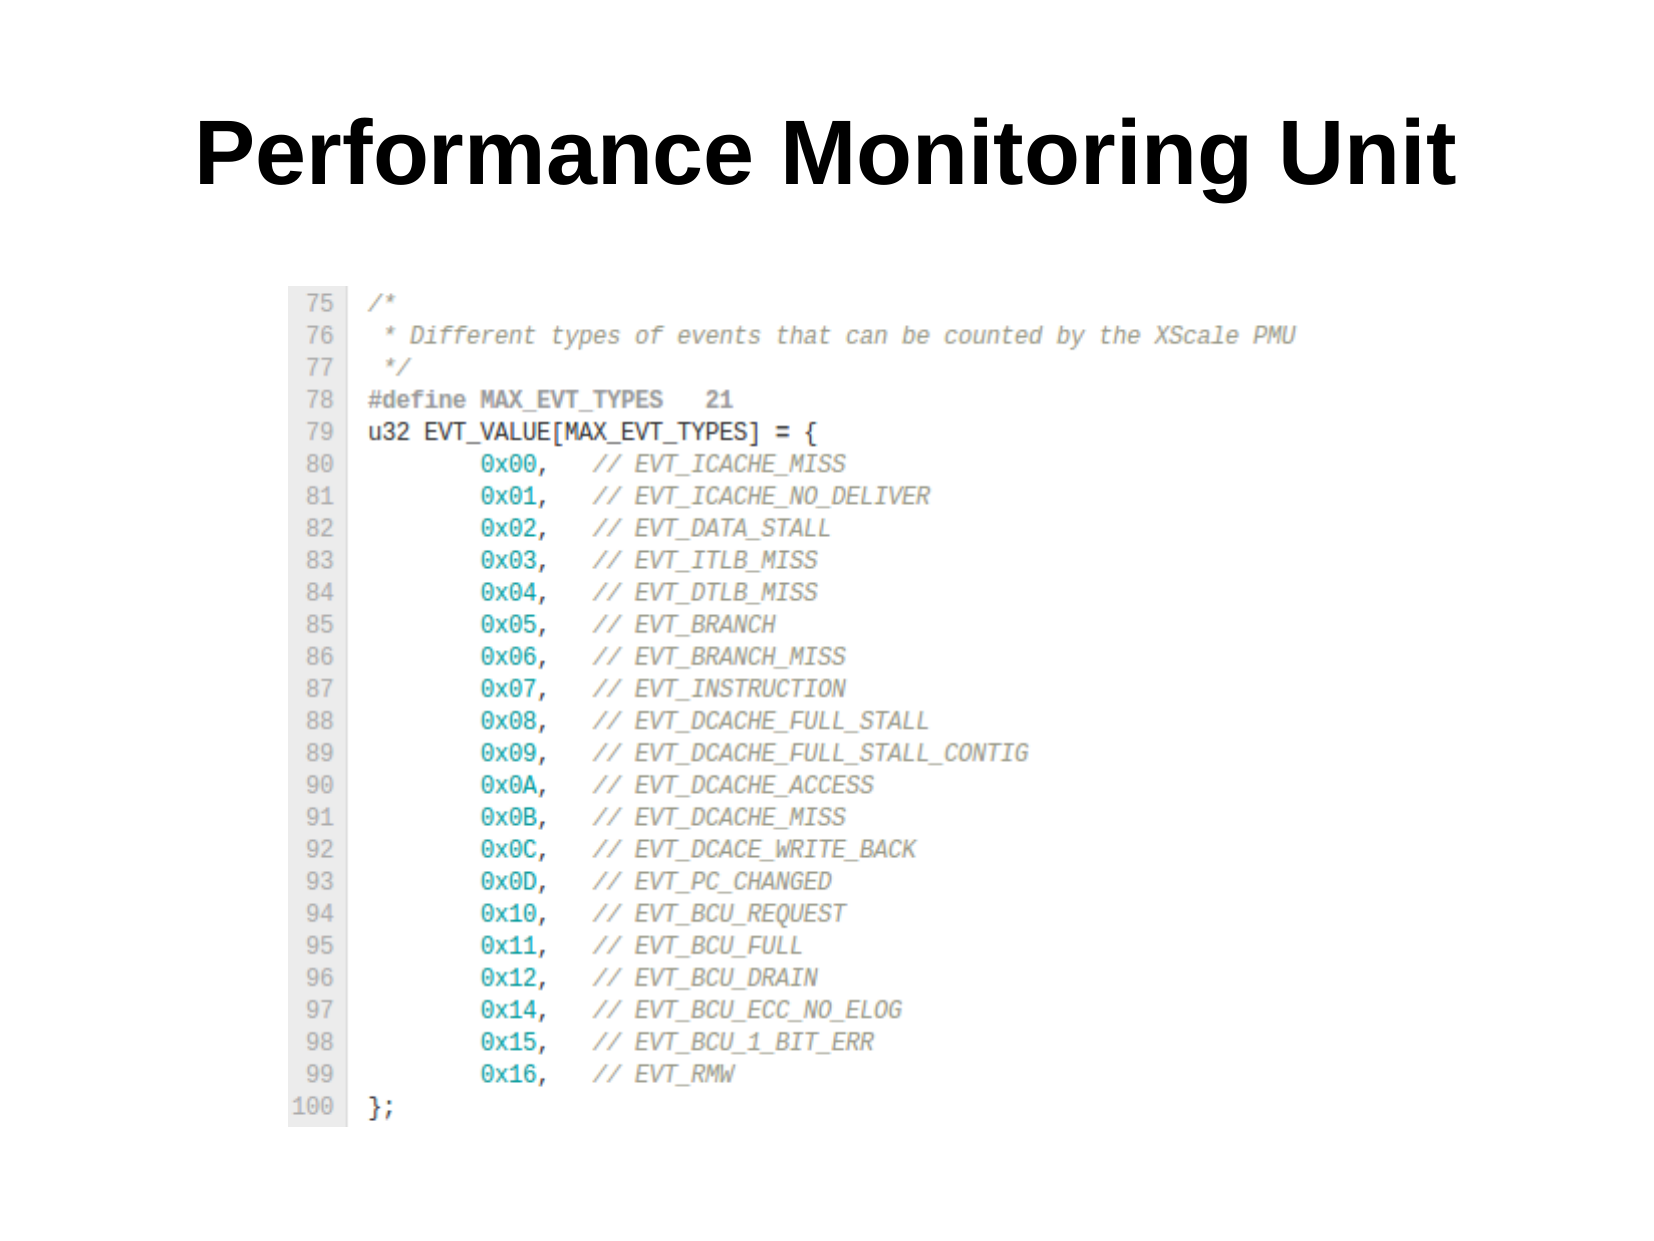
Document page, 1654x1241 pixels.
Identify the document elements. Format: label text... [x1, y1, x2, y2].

picture [288, 286, 1376, 1127]
title Performance Monitoring Unit [82, 49, 1571, 257]
